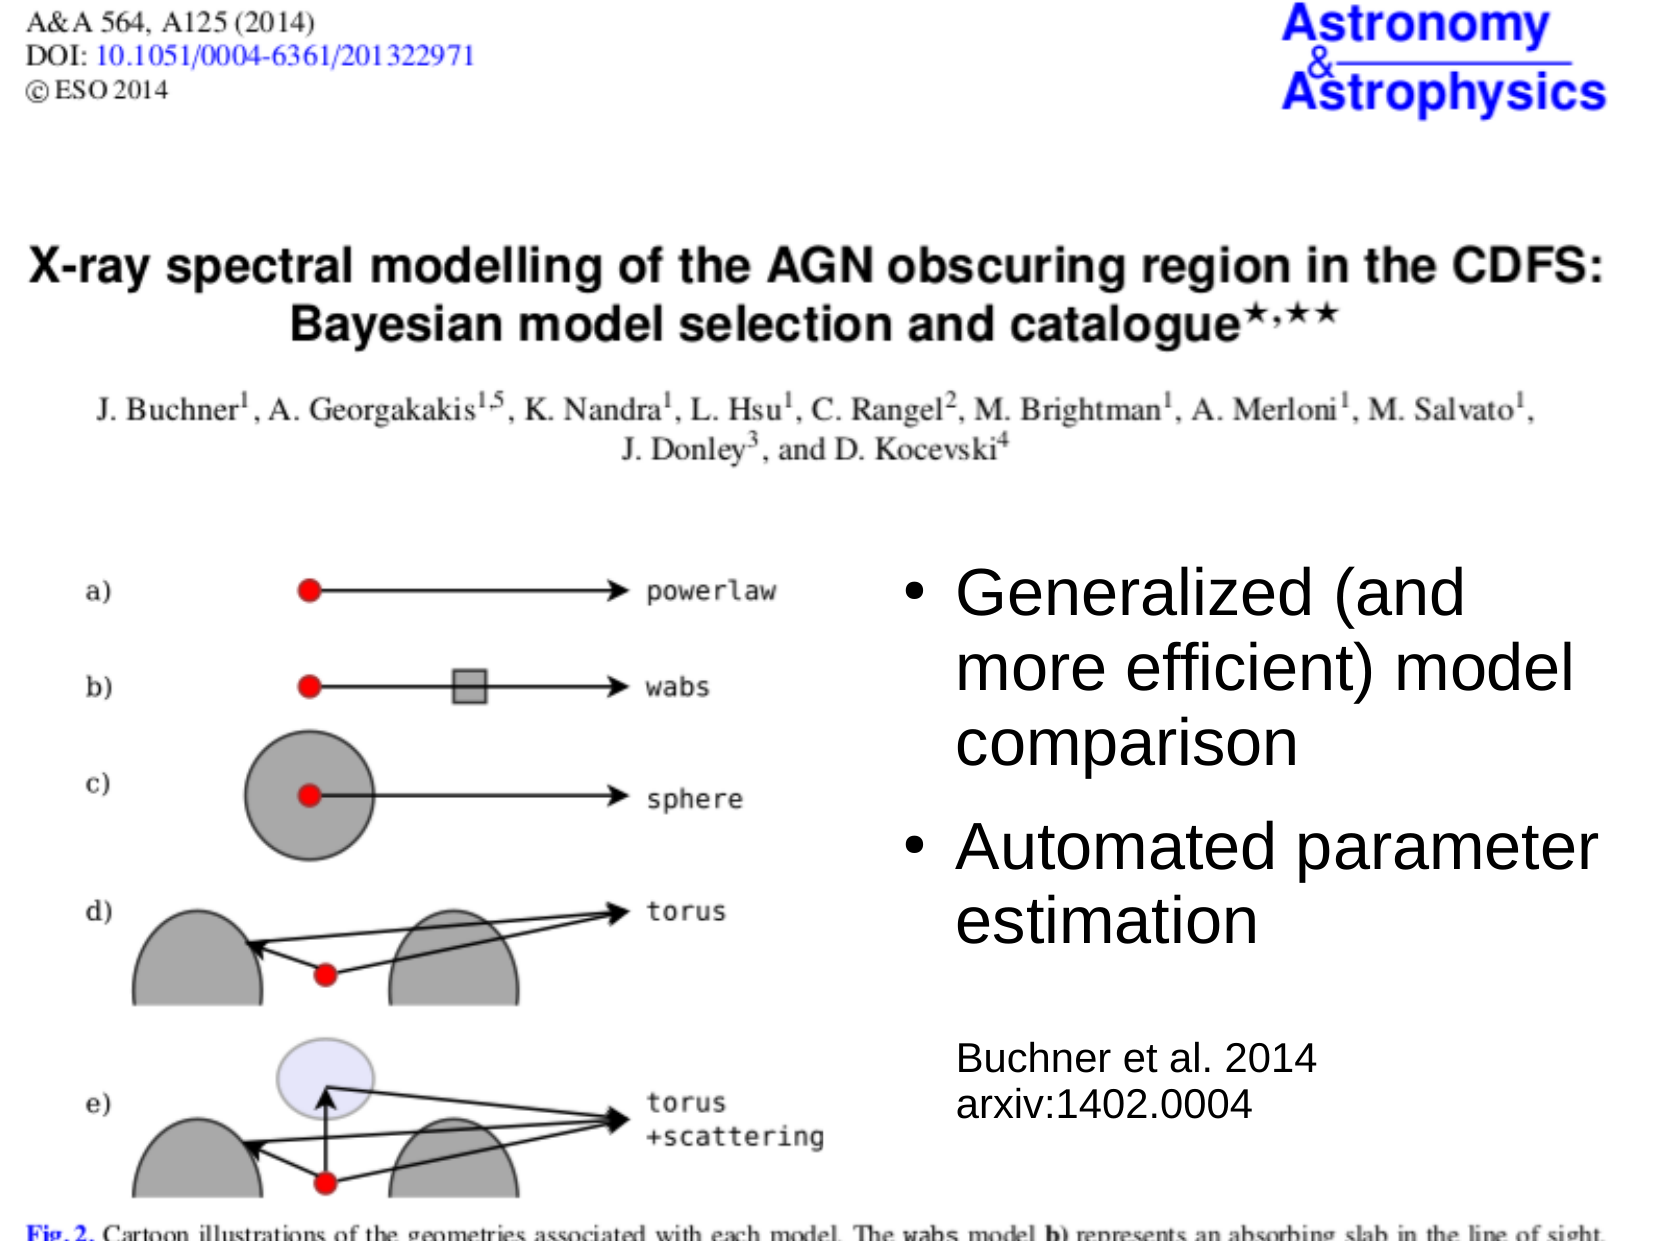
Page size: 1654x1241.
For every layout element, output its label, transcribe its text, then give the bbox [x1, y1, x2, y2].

picture [20, 554, 1637, 1241]
text_box [823, 525, 1637, 1216]
list Generalized (and more efficient) model comparison Automated parameter estimation Buchner et al. 2014 arxiv:1402.0004 [885, 555, 1621, 1171]
picture [20, 0, 1637, 505]
